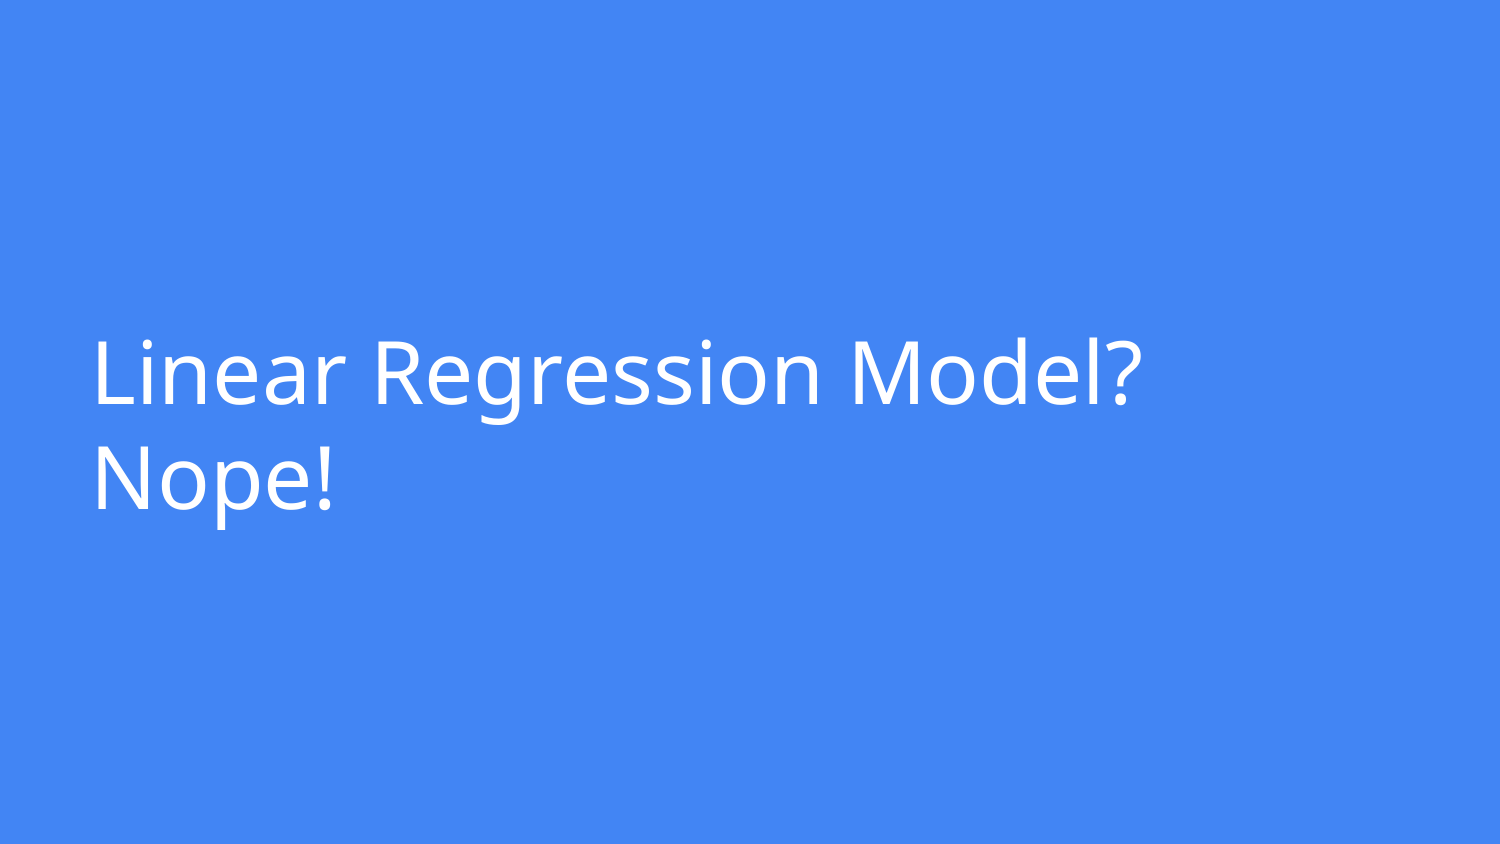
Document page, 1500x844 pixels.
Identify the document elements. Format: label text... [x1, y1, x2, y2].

title Linear Regression Model? Nope! [75, 338, 1425, 505]
